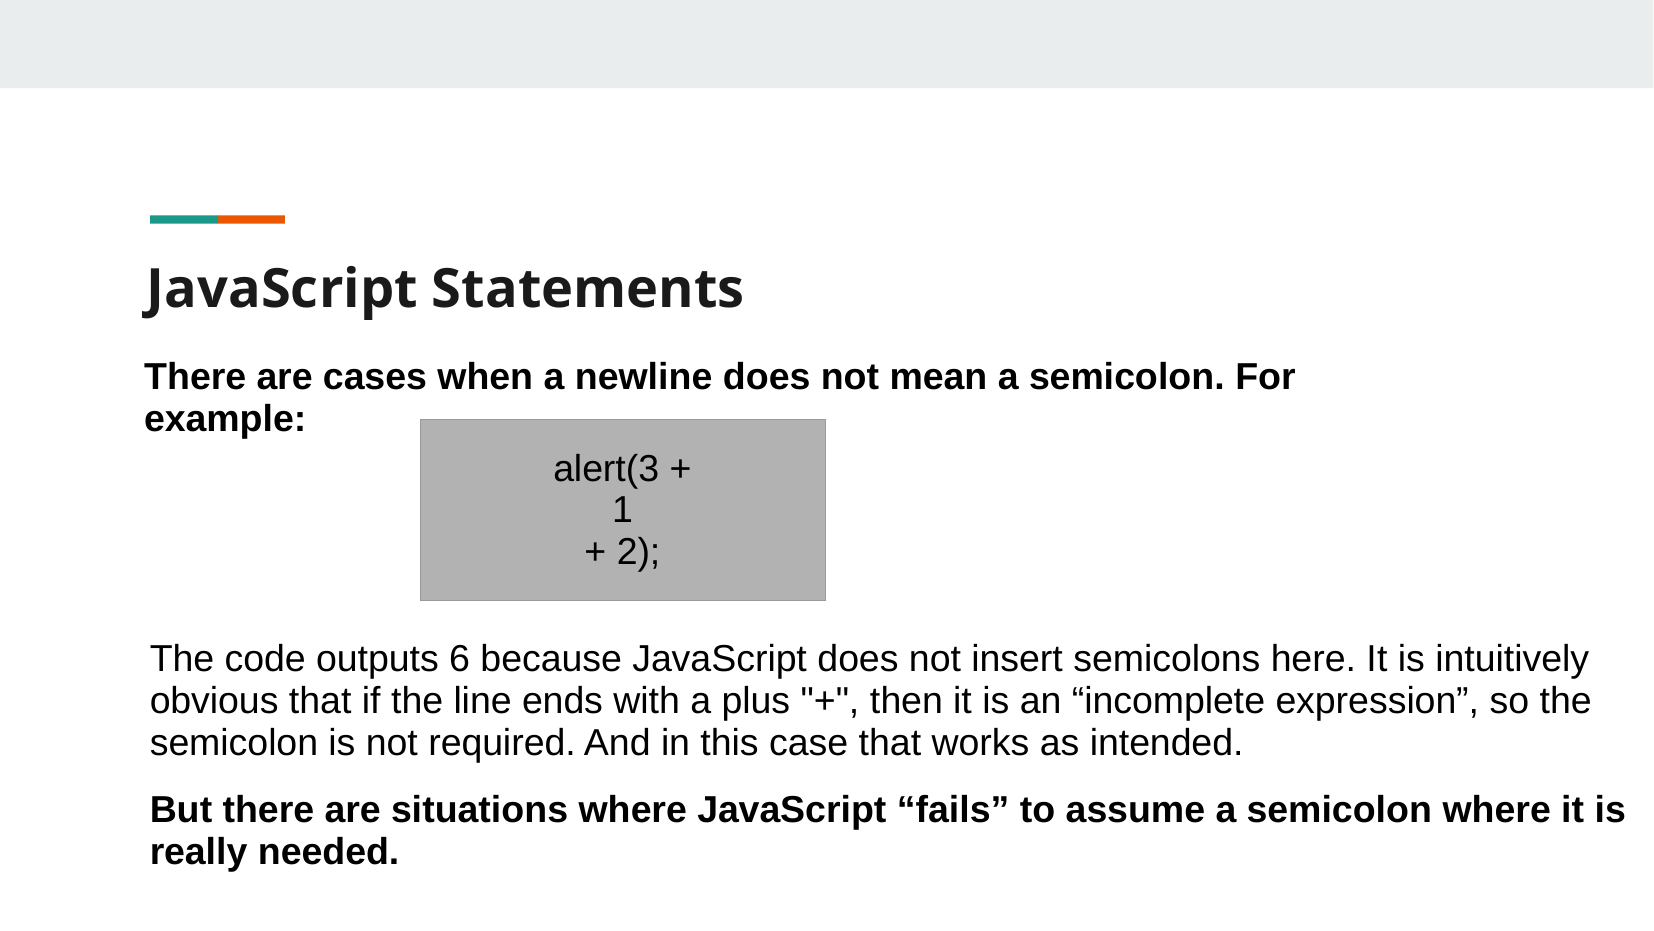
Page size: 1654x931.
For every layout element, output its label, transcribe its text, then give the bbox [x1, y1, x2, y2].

text_box alert(3 + 1 + 2); [420, 419, 826, 601]
text_box The code outputs 6 because JavaScript does not insert semicolons here. It is intuitively obvious that if the line ends with a plus "+", then it is an “incomplete expression”, so the semicolon is not required. And in this case that works as intended. But there are situations where JavaScript “fails” to assume a semicolon where it is really needed. [135, 630, 1646, 928]
title JavaScript Statements [131, 238, 1523, 336]
text_box There are cases when a newline does not mean a semicolon. For example: [129, 348, 1391, 447]
